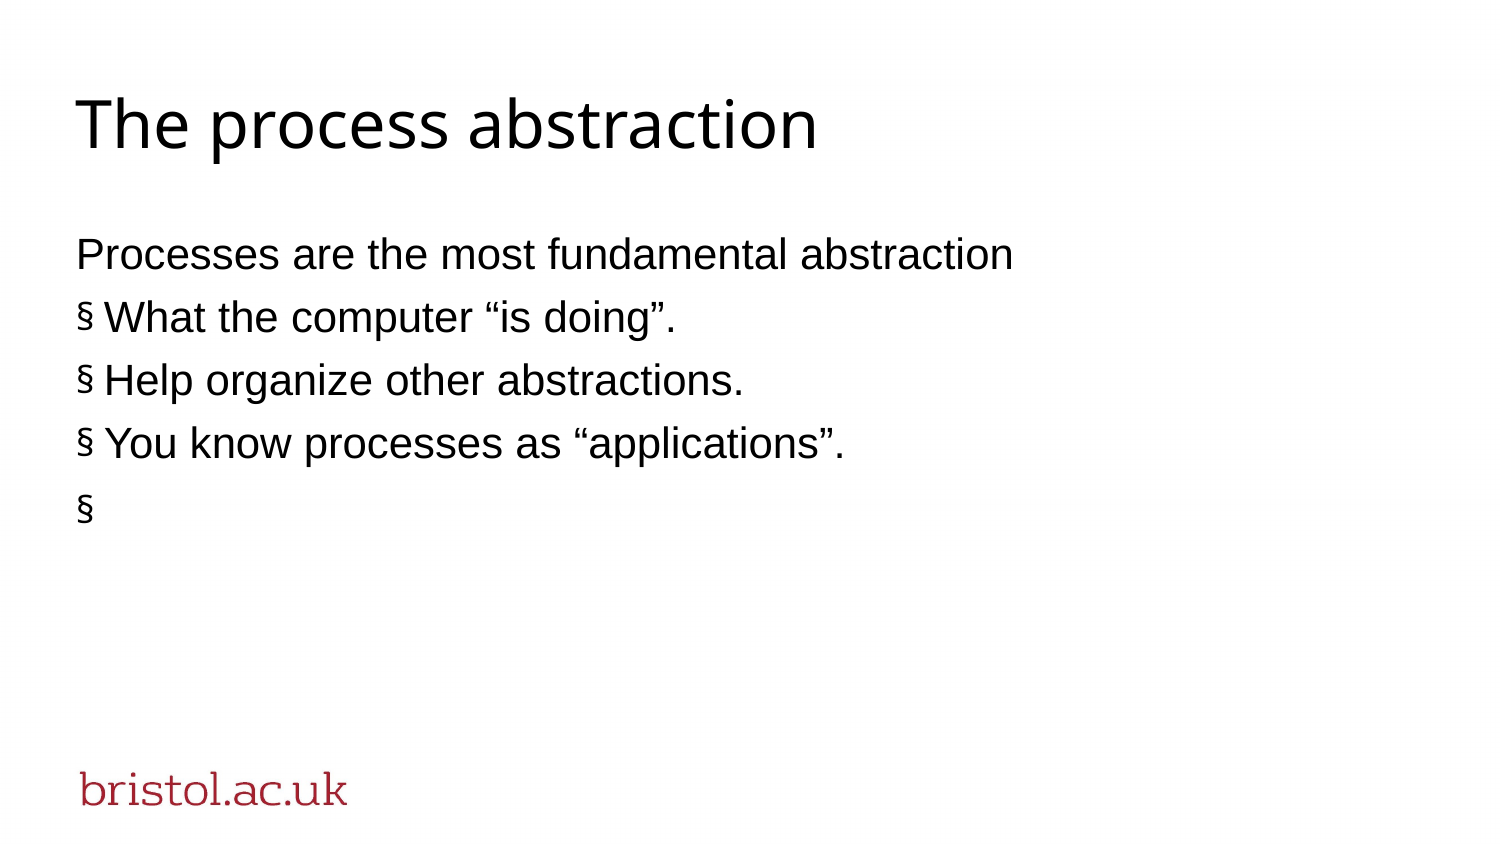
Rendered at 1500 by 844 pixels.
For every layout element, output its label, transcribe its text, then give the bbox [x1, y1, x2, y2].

title The process abstraction [60, 44, 1440, 209]
list Processes are the most fundamental abstraction What the computer “is doing”. Help organize other abstractions. You know processes as “applications”. [60, 224, 1440, 699]
